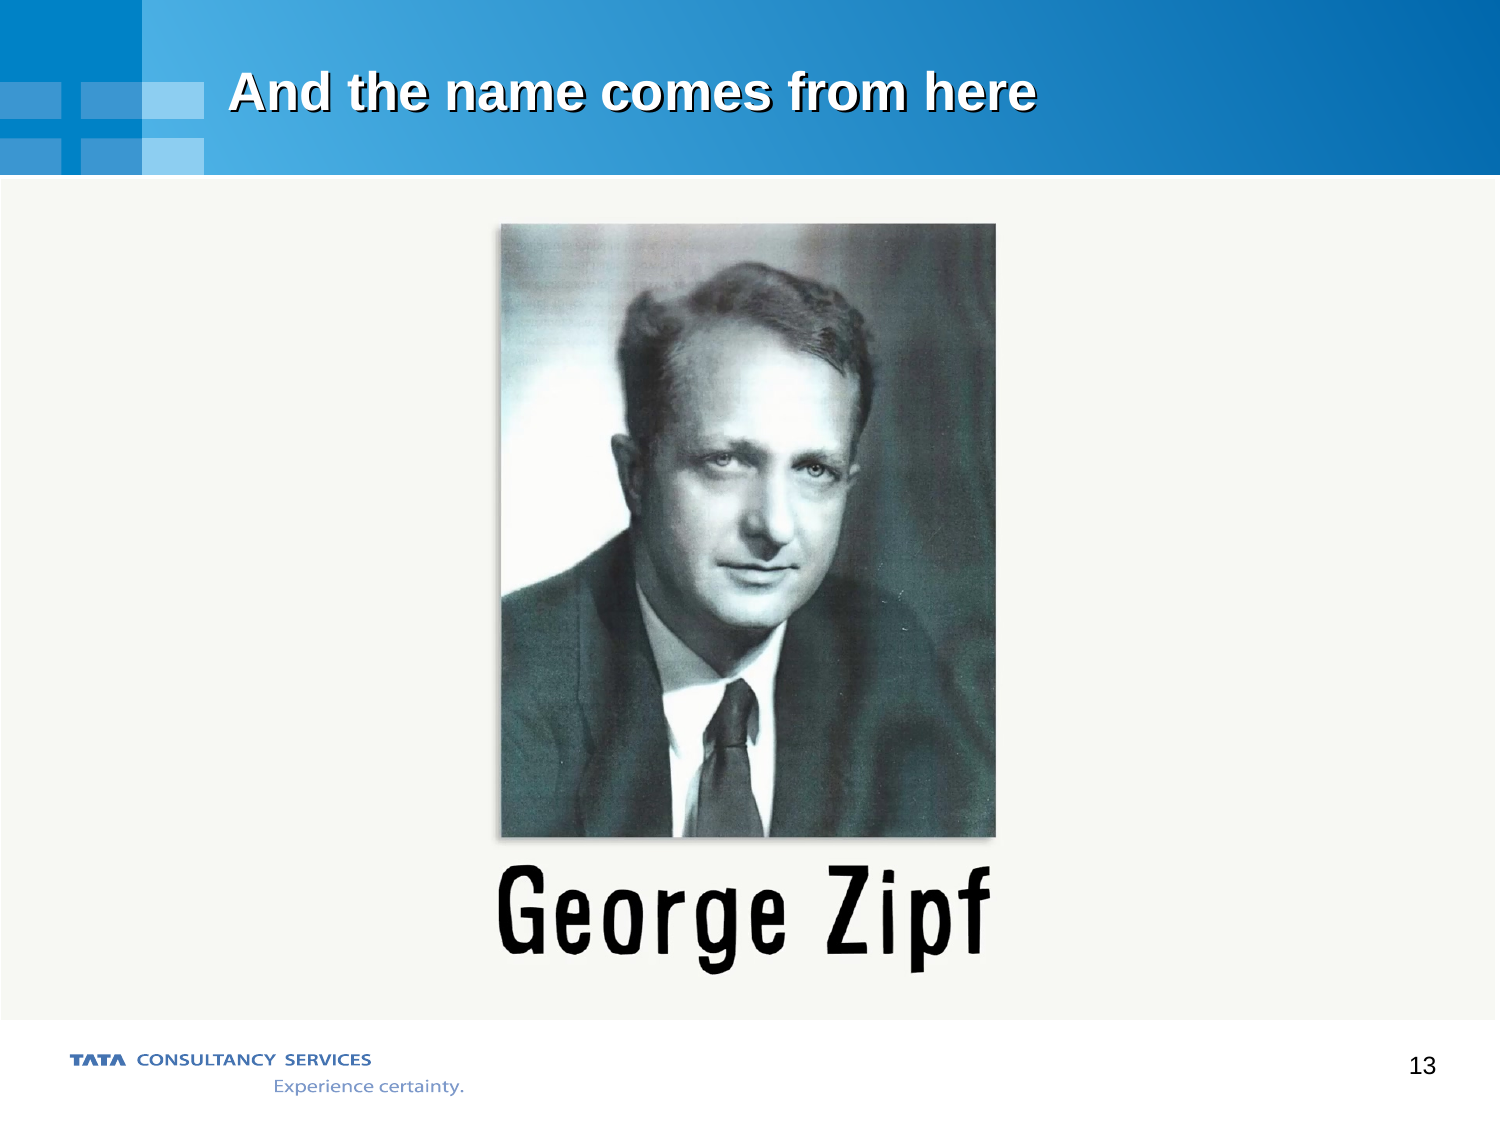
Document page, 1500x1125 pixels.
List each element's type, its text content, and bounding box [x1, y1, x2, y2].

picture [1, 179, 1495, 1021]
title And the name comes from here [212, 54, 1447, 131]
